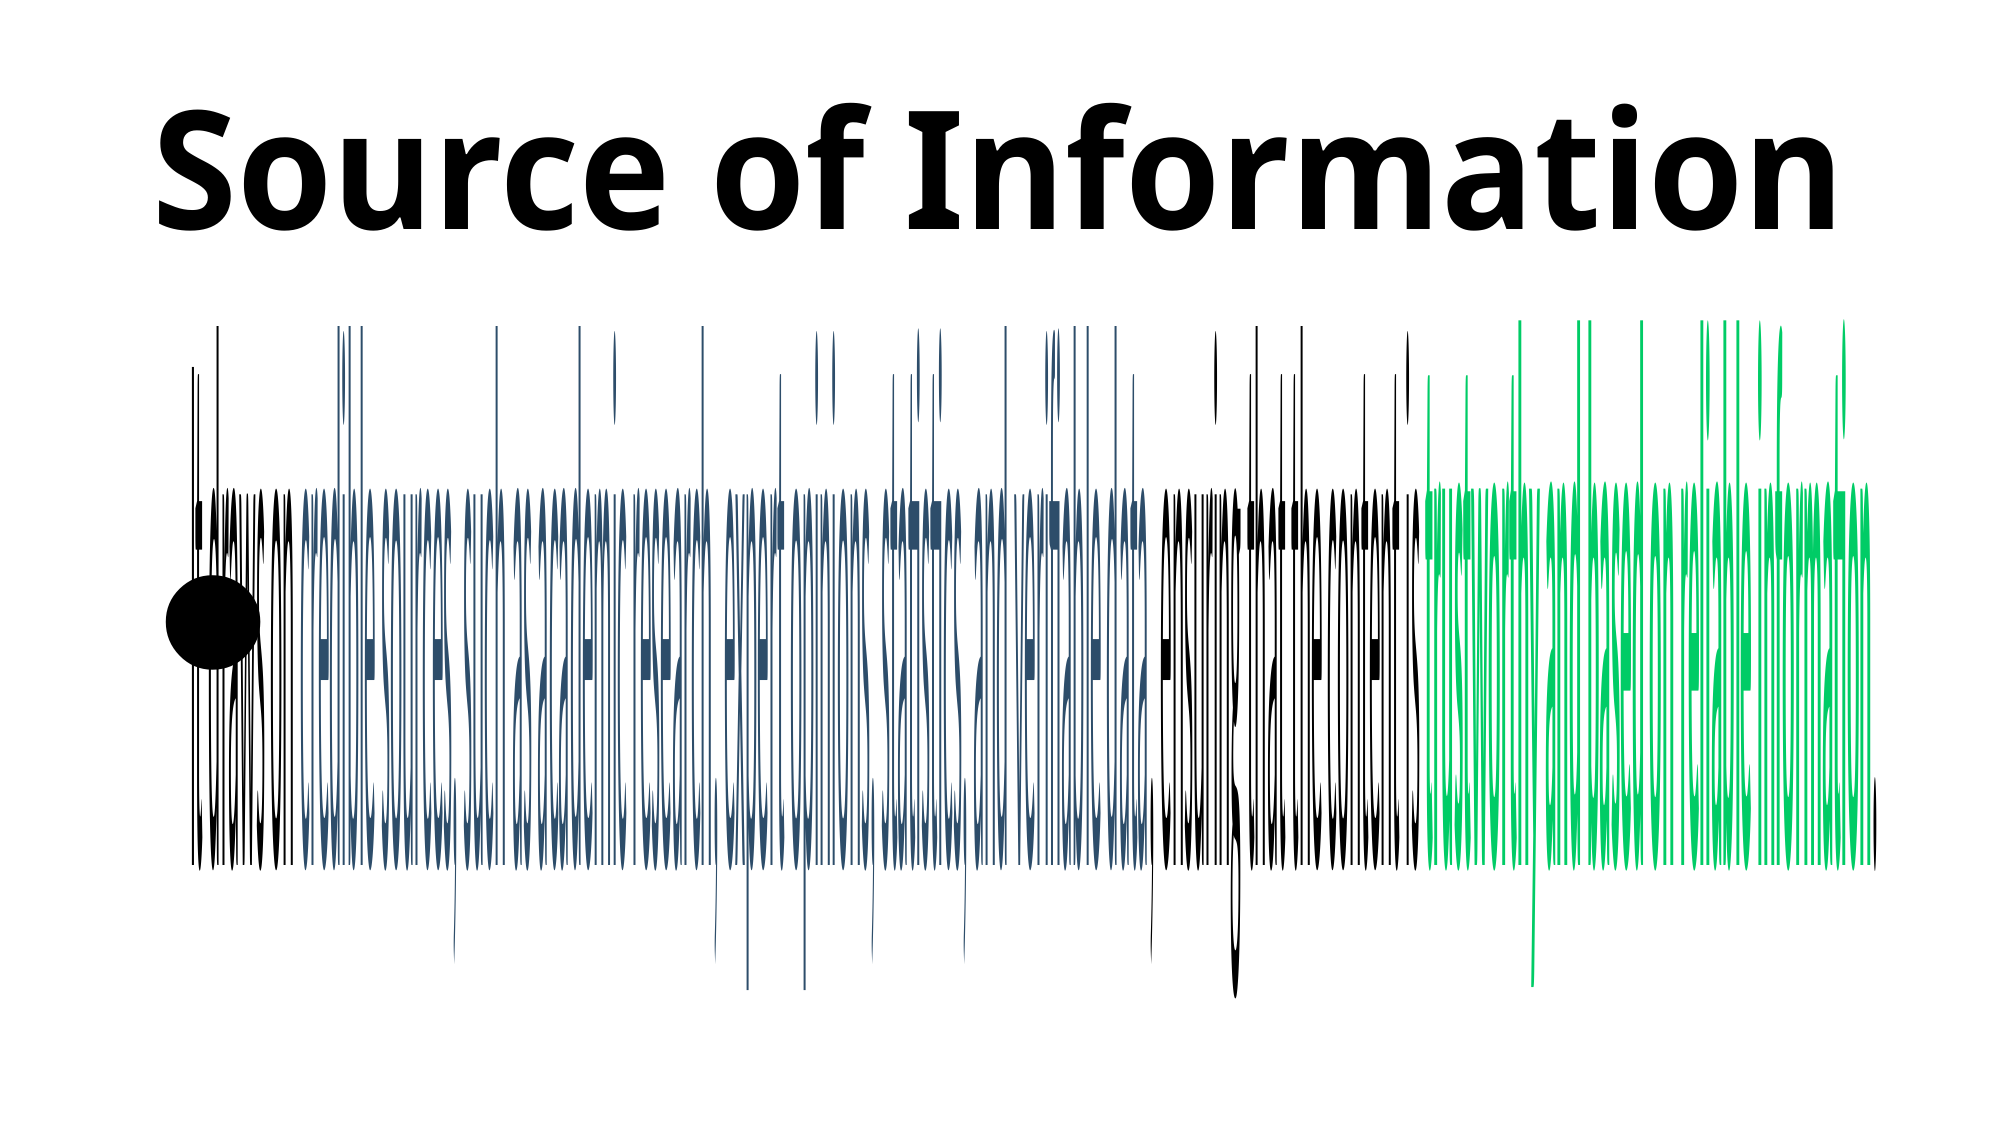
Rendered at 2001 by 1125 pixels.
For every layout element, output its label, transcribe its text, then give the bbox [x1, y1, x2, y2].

list It draws on credible sources, such as academic research, expert opinions, statistics, and verifiable data, ensuring that the content is trustworthy and based on reliable information. [137, 299, 1863, 1014]
title Source of Information [137, 59, 1863, 278]
